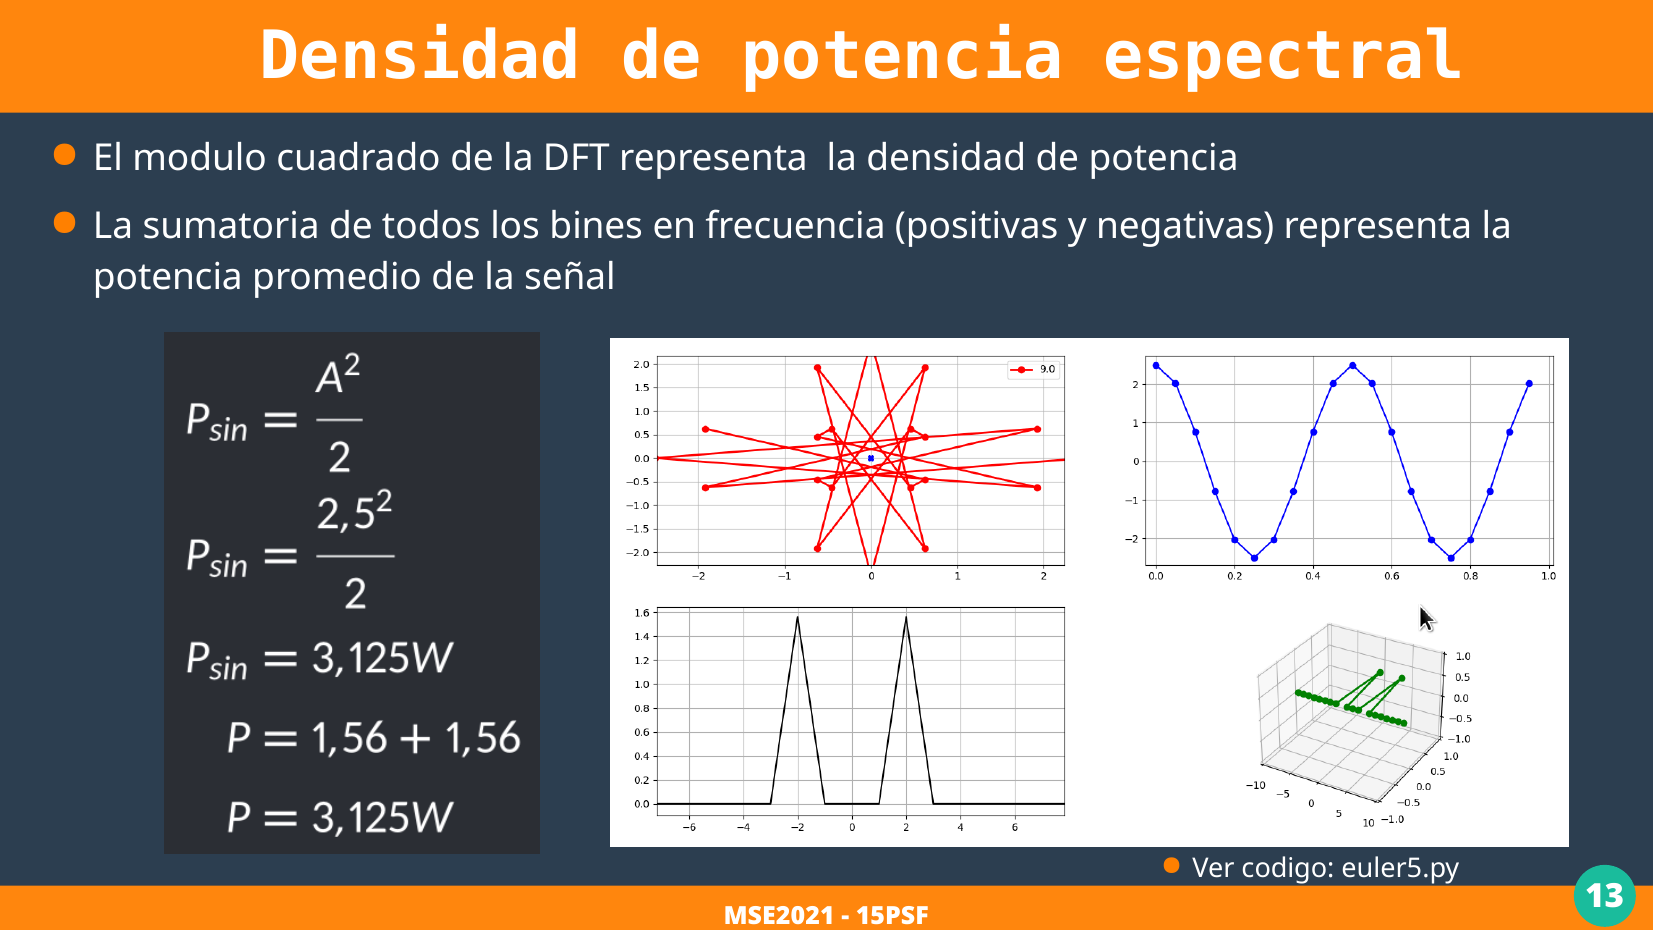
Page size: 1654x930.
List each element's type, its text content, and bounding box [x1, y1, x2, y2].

picture [610, 338, 1569, 847]
title Densidad de potencia espectral [259, 16, 1653, 113]
picture [164, 332, 540, 854]
list El modulo cuadrado de la DFT representa la densidad de potencia La sumatoria de todos los bines en frecuencia (positivas y negativas) representa la potencia promedio de la señal [35, 131, 1576, 301]
list Ver codigo: euler5.py [1150, 848, 1607, 887]
